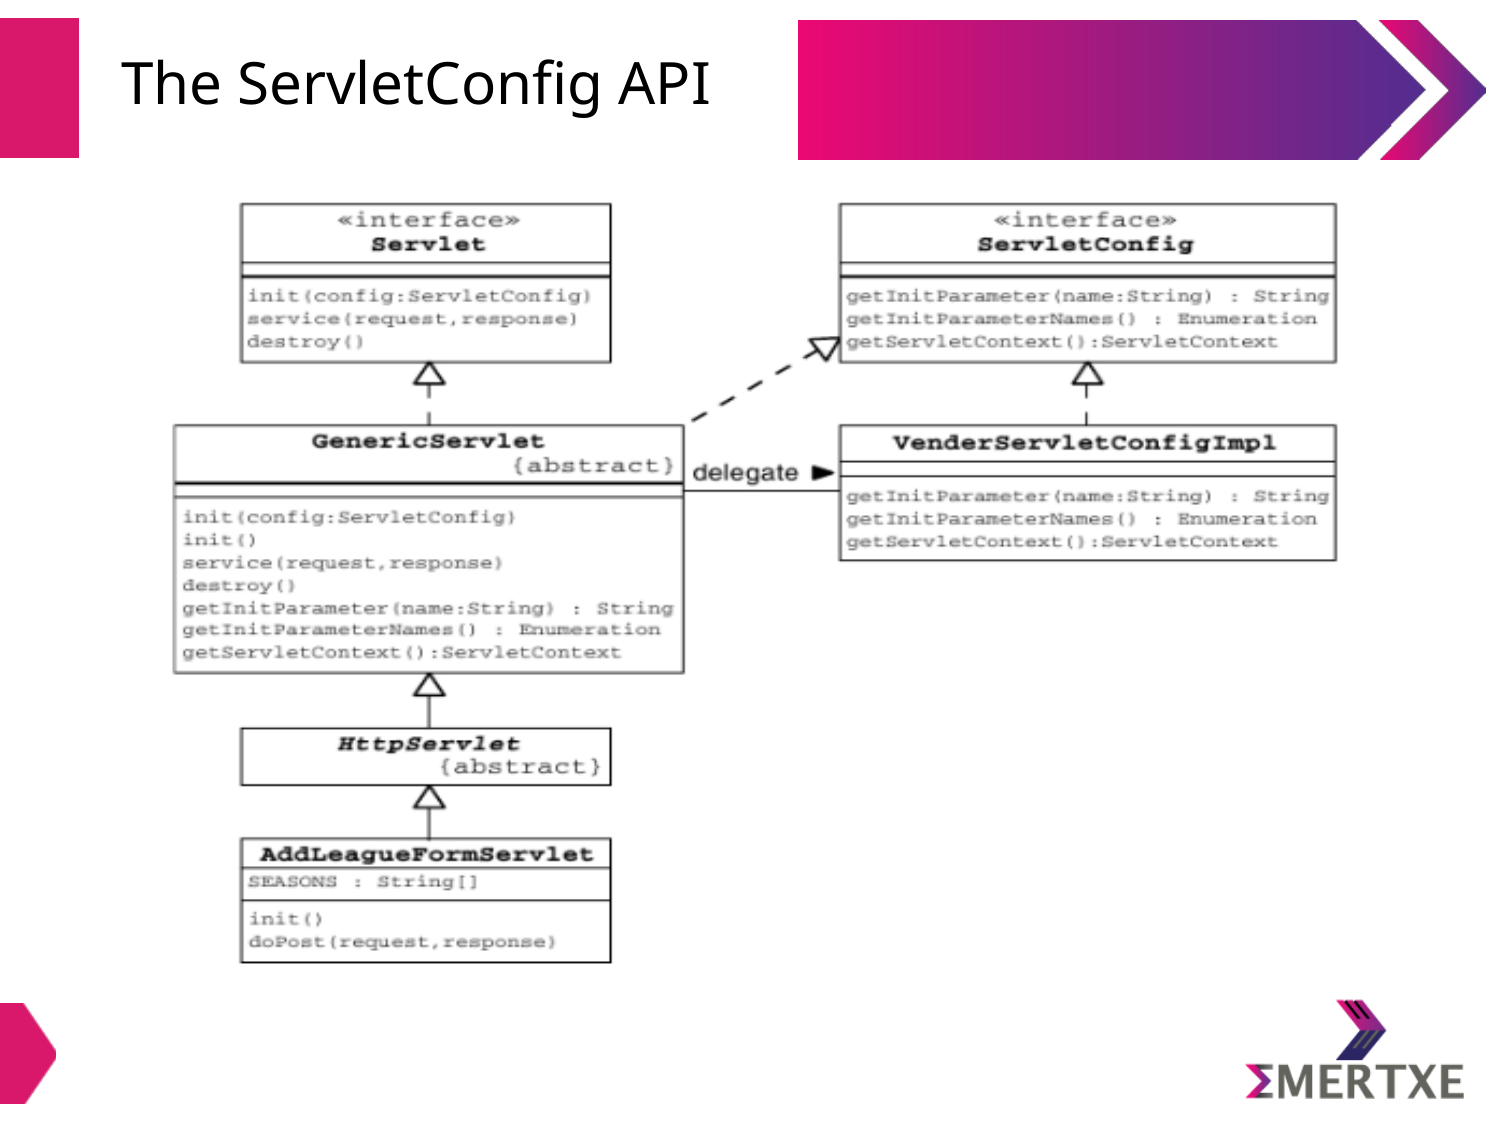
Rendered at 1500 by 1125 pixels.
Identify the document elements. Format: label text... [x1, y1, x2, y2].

picture [1245, 996, 1465, 1099]
picture [59, 165, 1441, 993]
picture [798, 20, 1486, 160]
text_box The ServletConfig API [106, 35, 733, 165]
